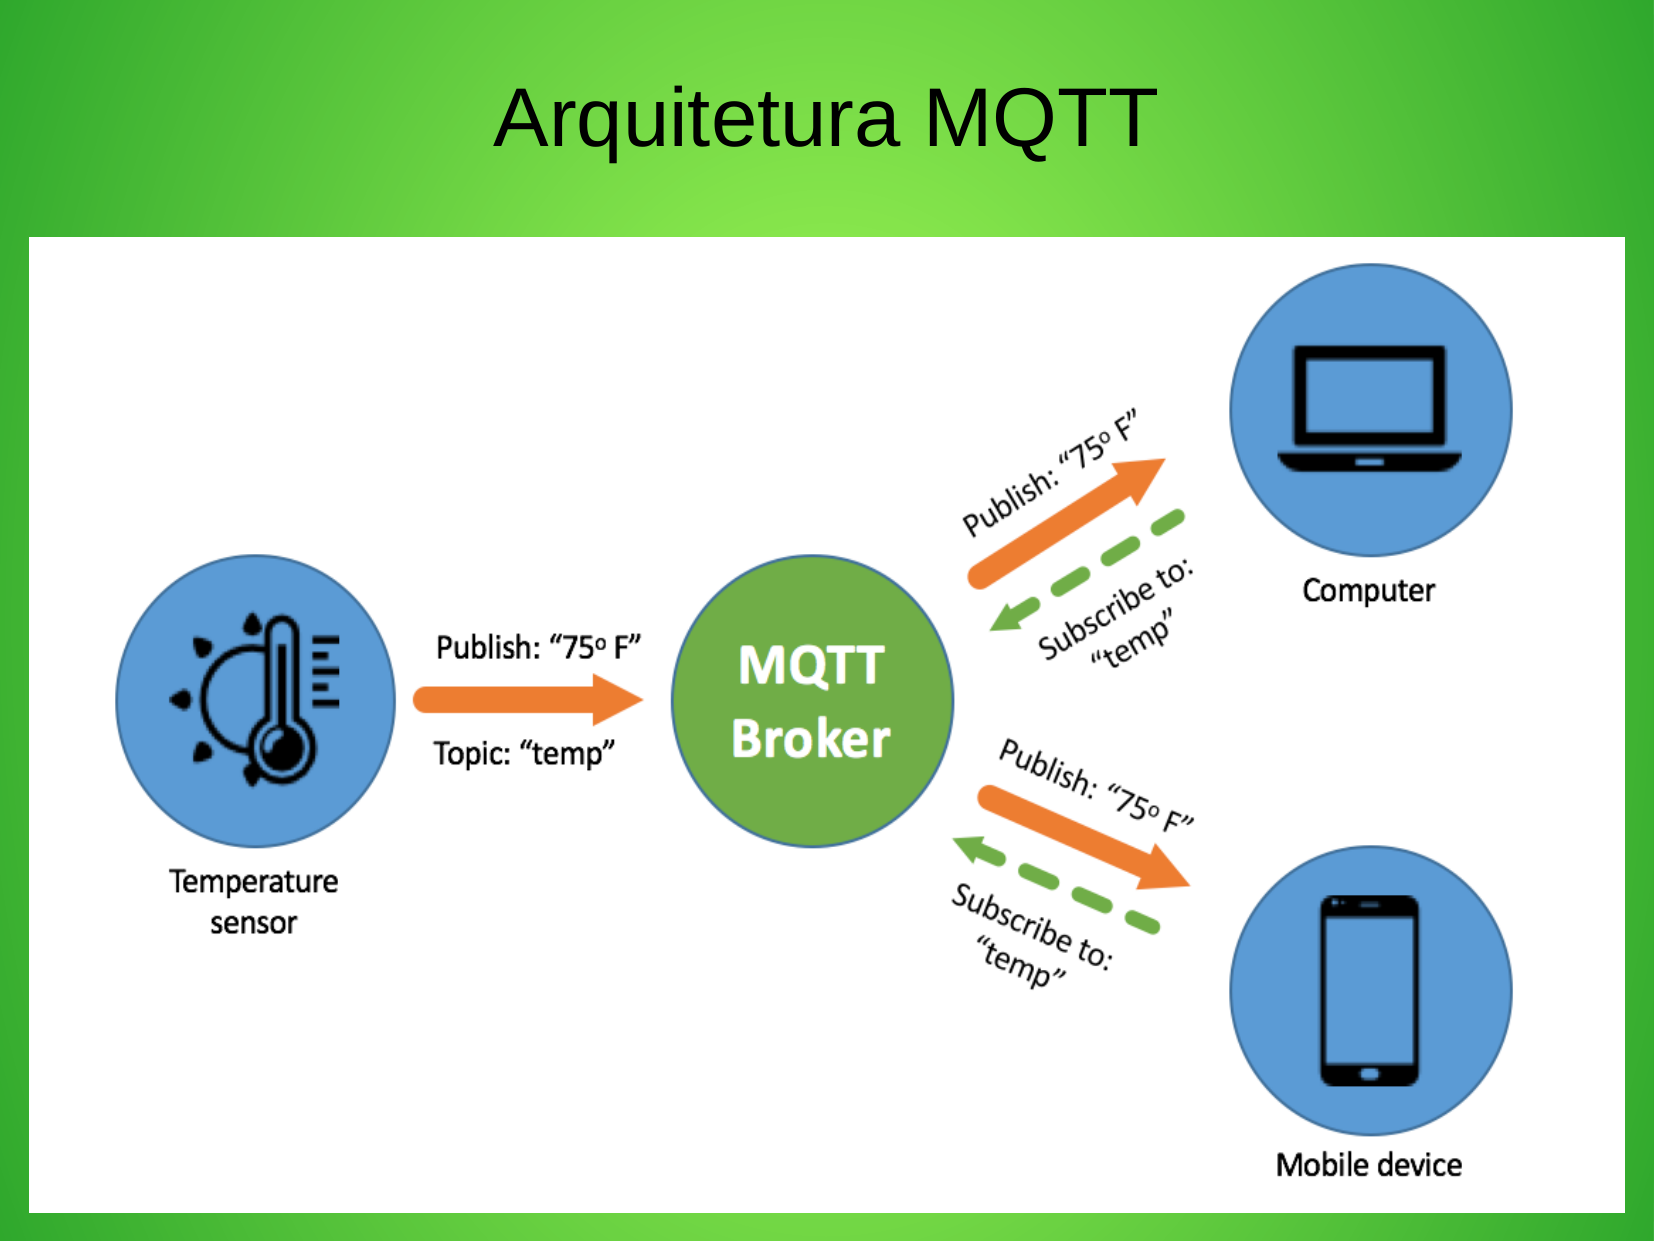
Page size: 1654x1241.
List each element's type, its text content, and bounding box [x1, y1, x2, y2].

picture [29, 237, 1625, 1213]
title Arquitetura MQTT [82, 14, 1571, 222]
